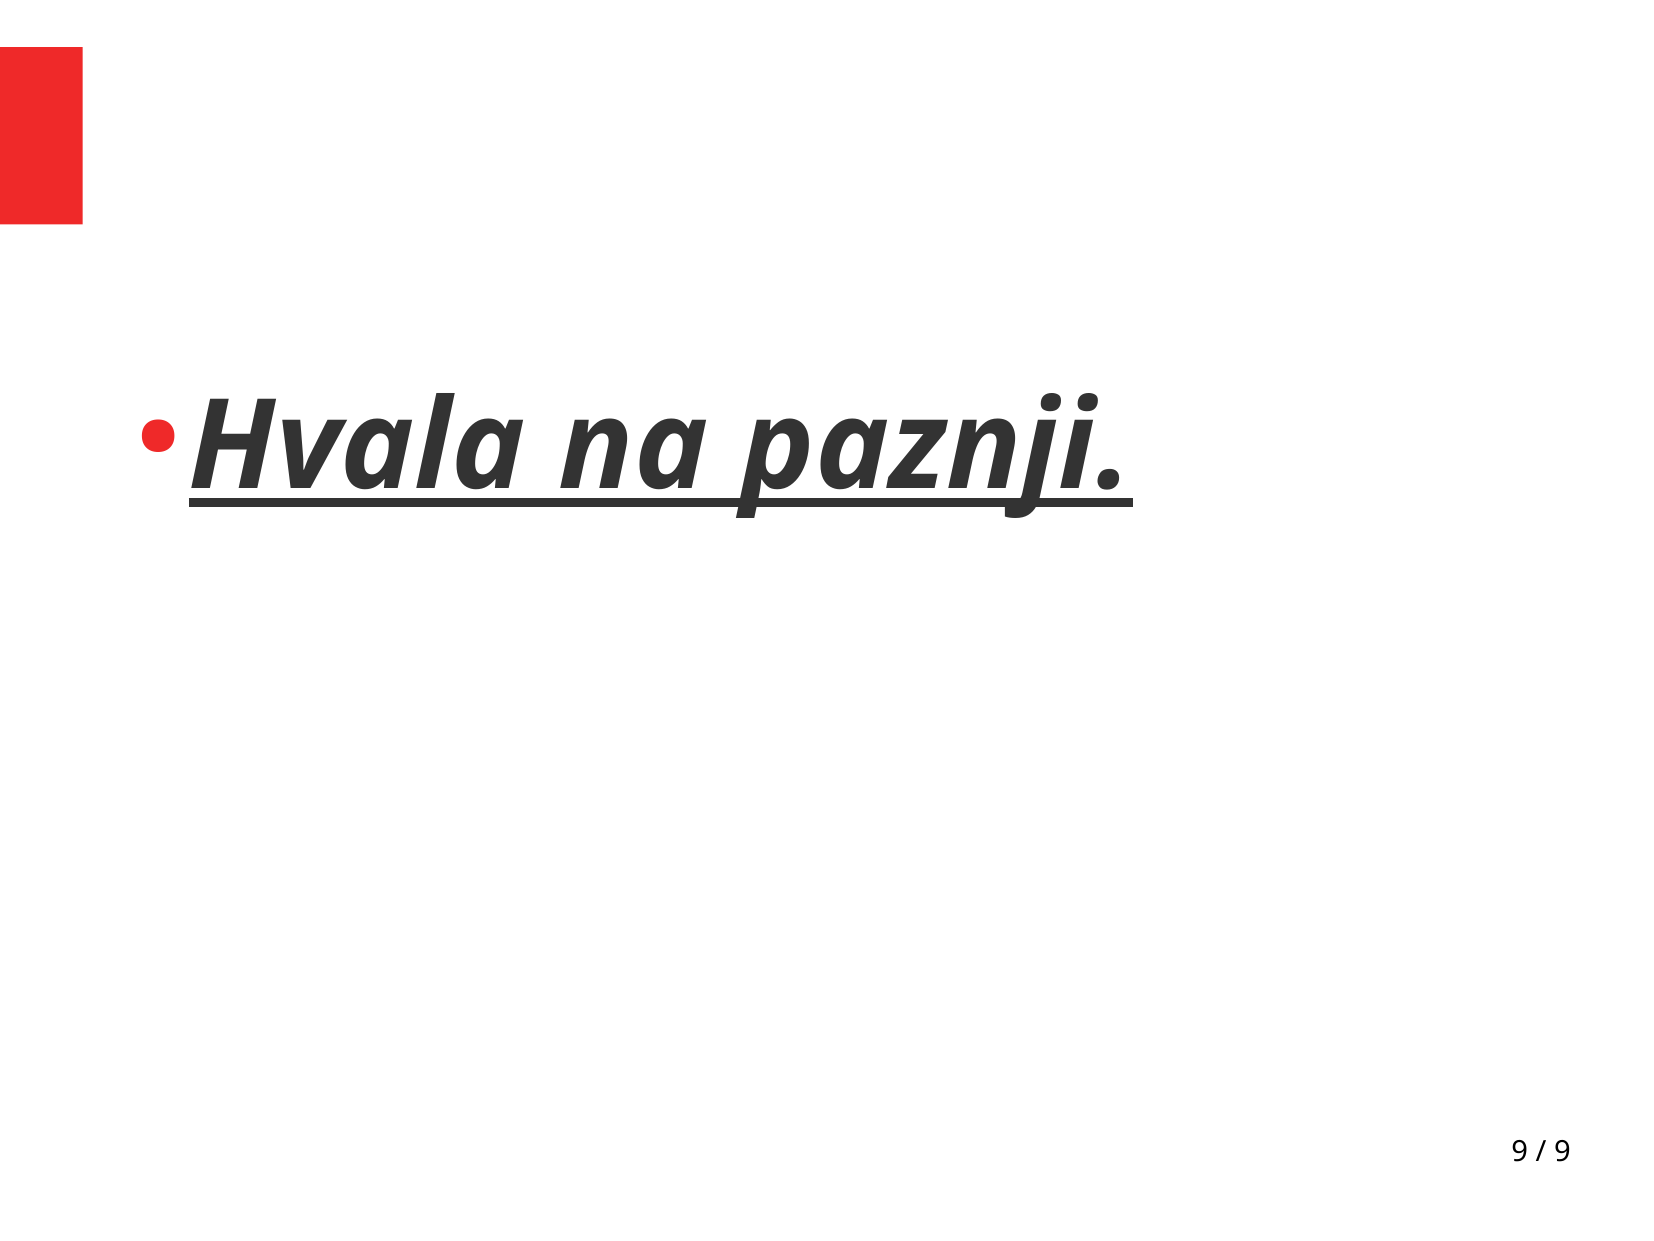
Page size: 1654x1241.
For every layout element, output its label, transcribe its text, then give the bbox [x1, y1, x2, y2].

list Hvala na paznji. [118, 354, 1536, 1074]
